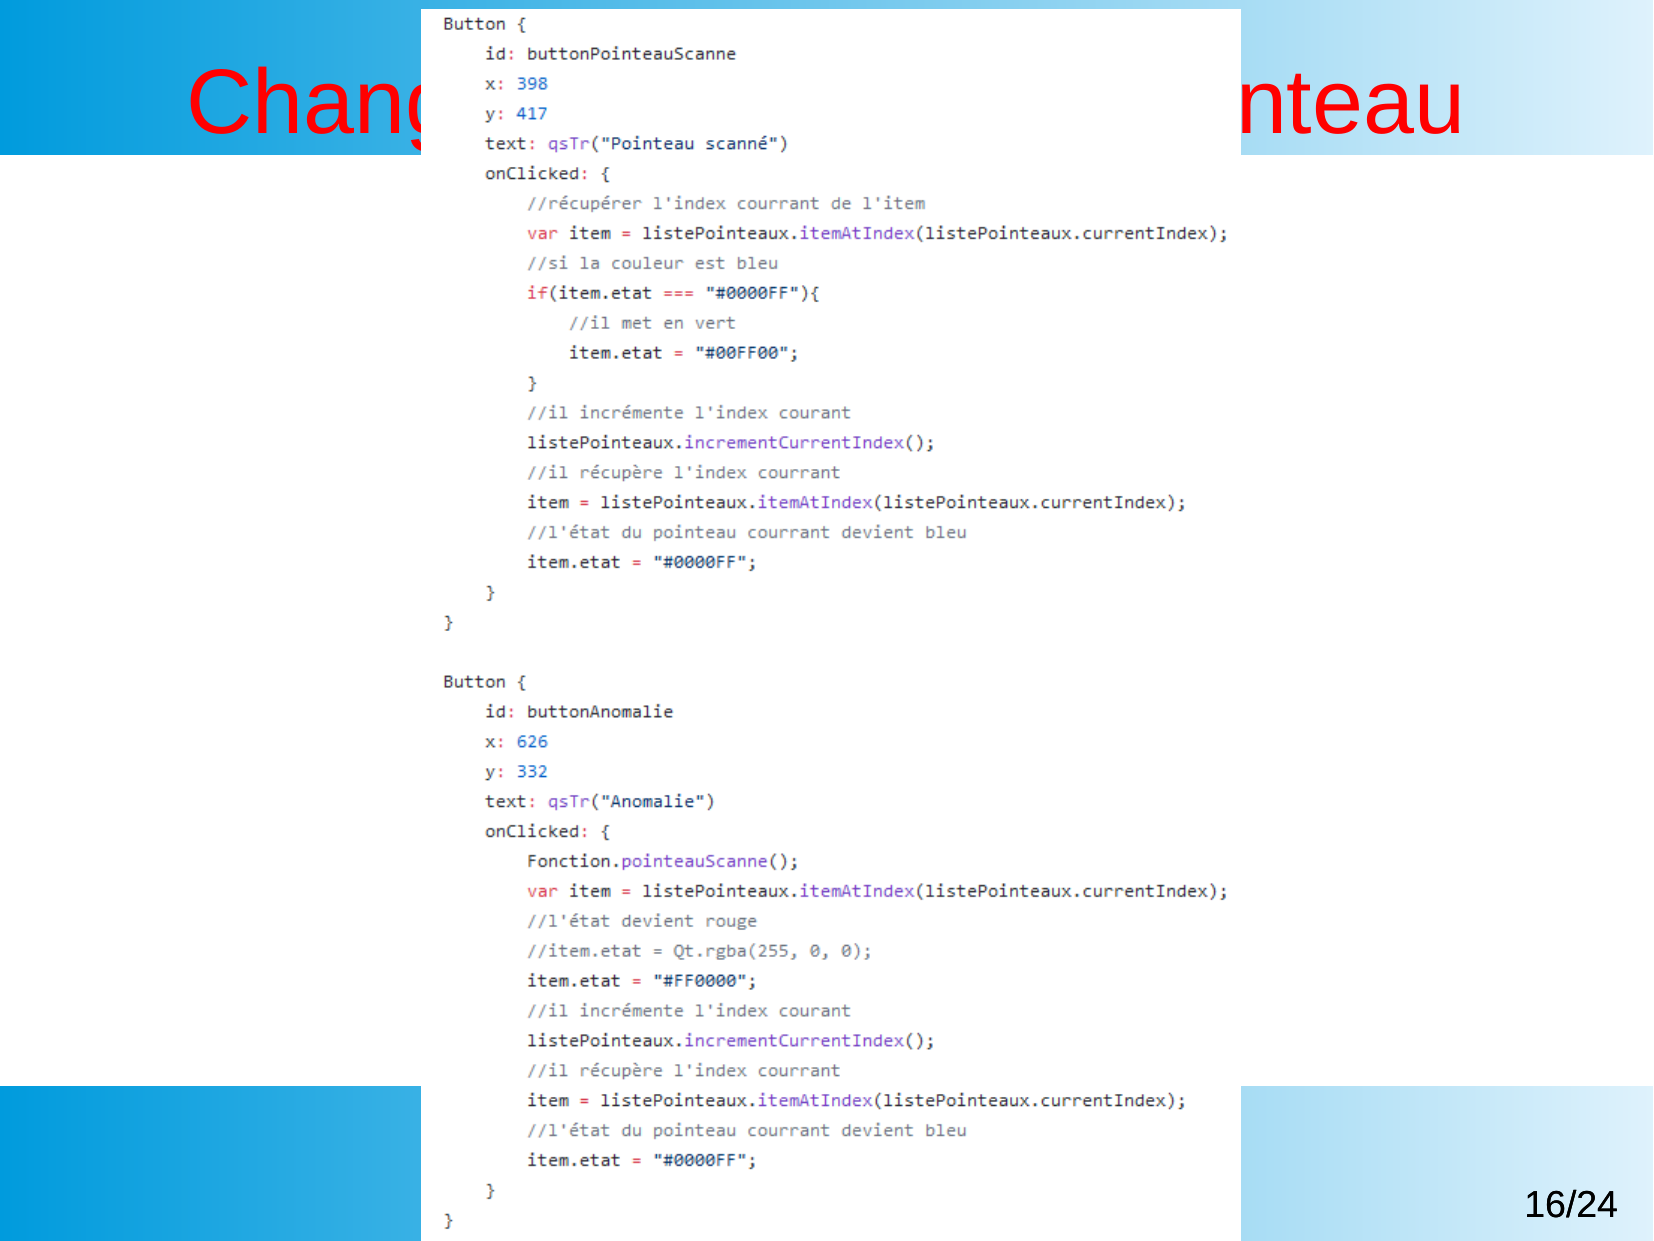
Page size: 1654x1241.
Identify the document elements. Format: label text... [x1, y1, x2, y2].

title Changer la couleur du pointeau [1241, 49, 1571, 155]
picture [421, 9, 1241, 1241]
title Changer la couleur du pointeau [82, 49, 421, 155]
text_box <numéro>/24 [1509, 1175, 1654, 1241]
